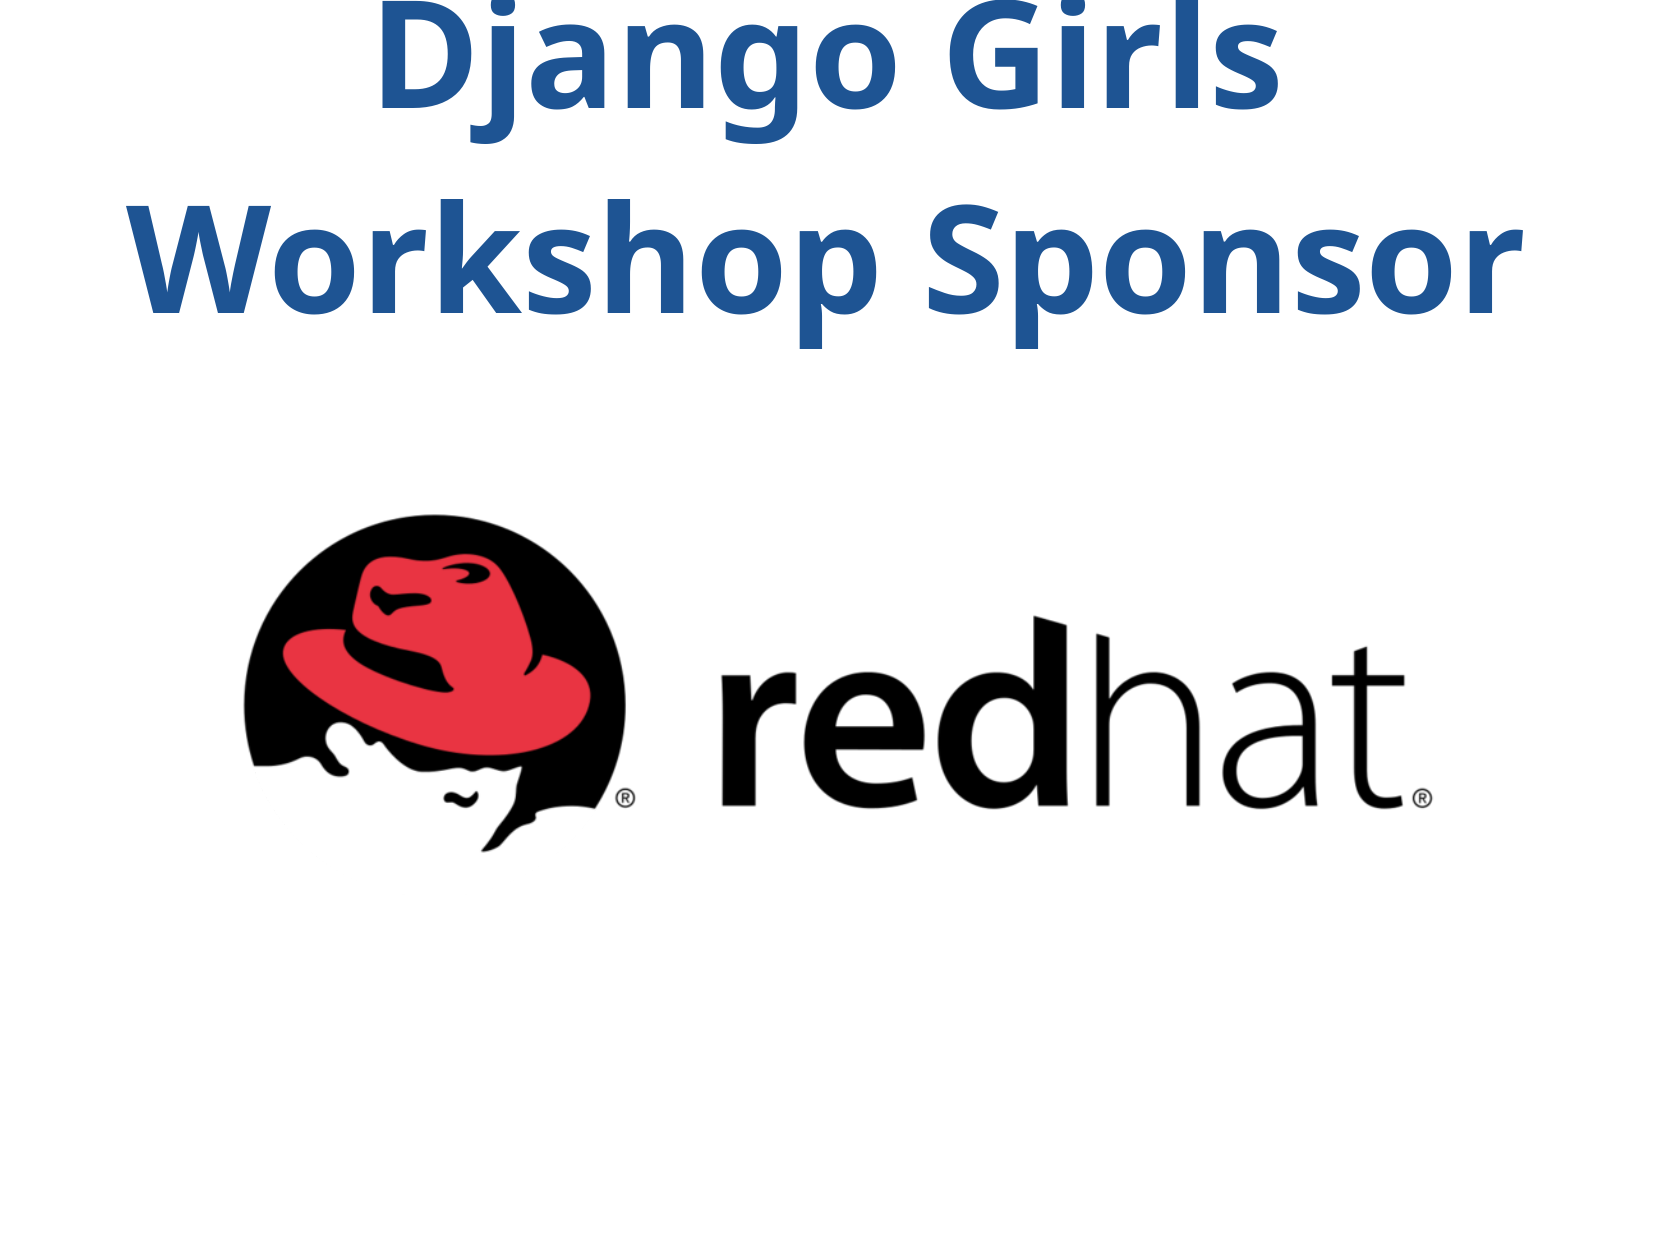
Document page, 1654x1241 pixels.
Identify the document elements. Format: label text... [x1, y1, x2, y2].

title Django Girls Workshop Sponsor [82, 49, 1571, 257]
picture [240, 513, 1441, 901]
